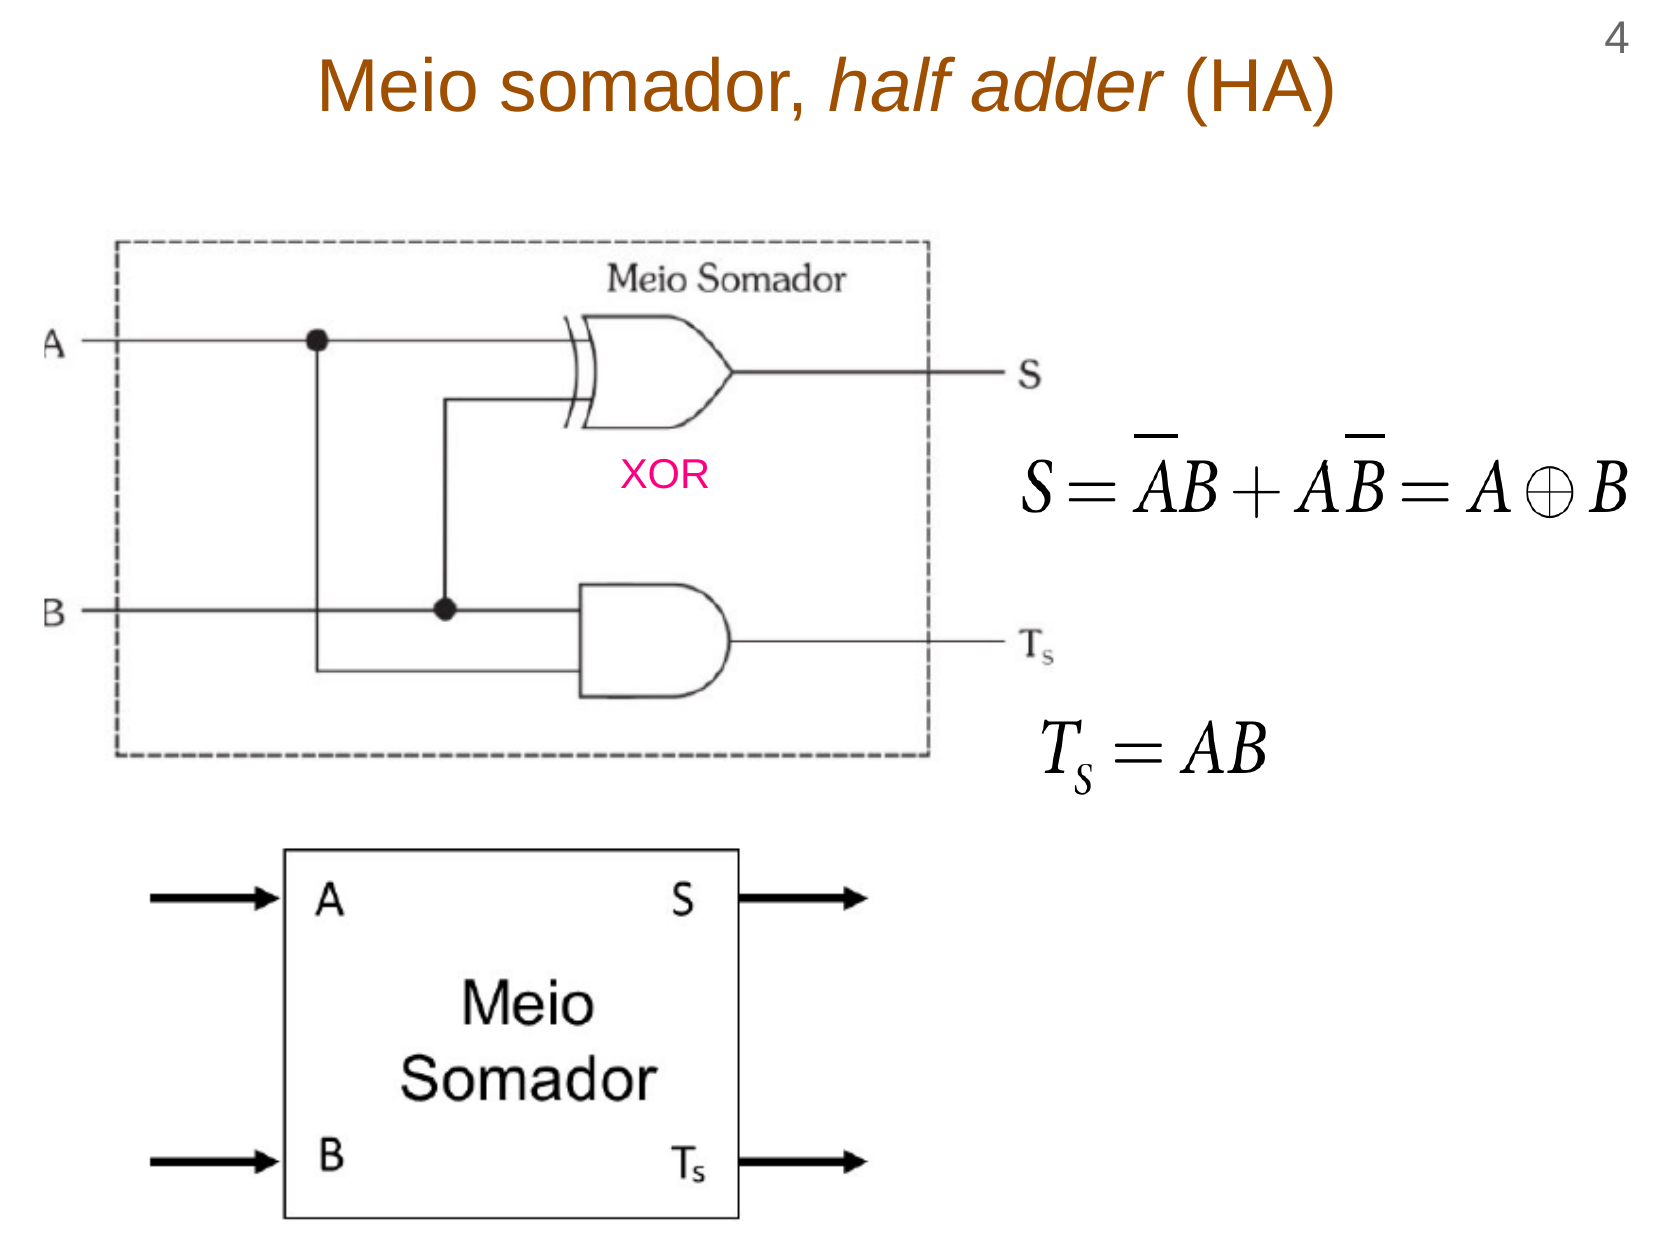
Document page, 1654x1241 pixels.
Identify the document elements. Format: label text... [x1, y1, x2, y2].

title Meio somador, half adder (HA) [59, 29, 1595, 148]
picture [44, 221, 1634, 1229]
text_box XOR [605, 442, 726, 515]
